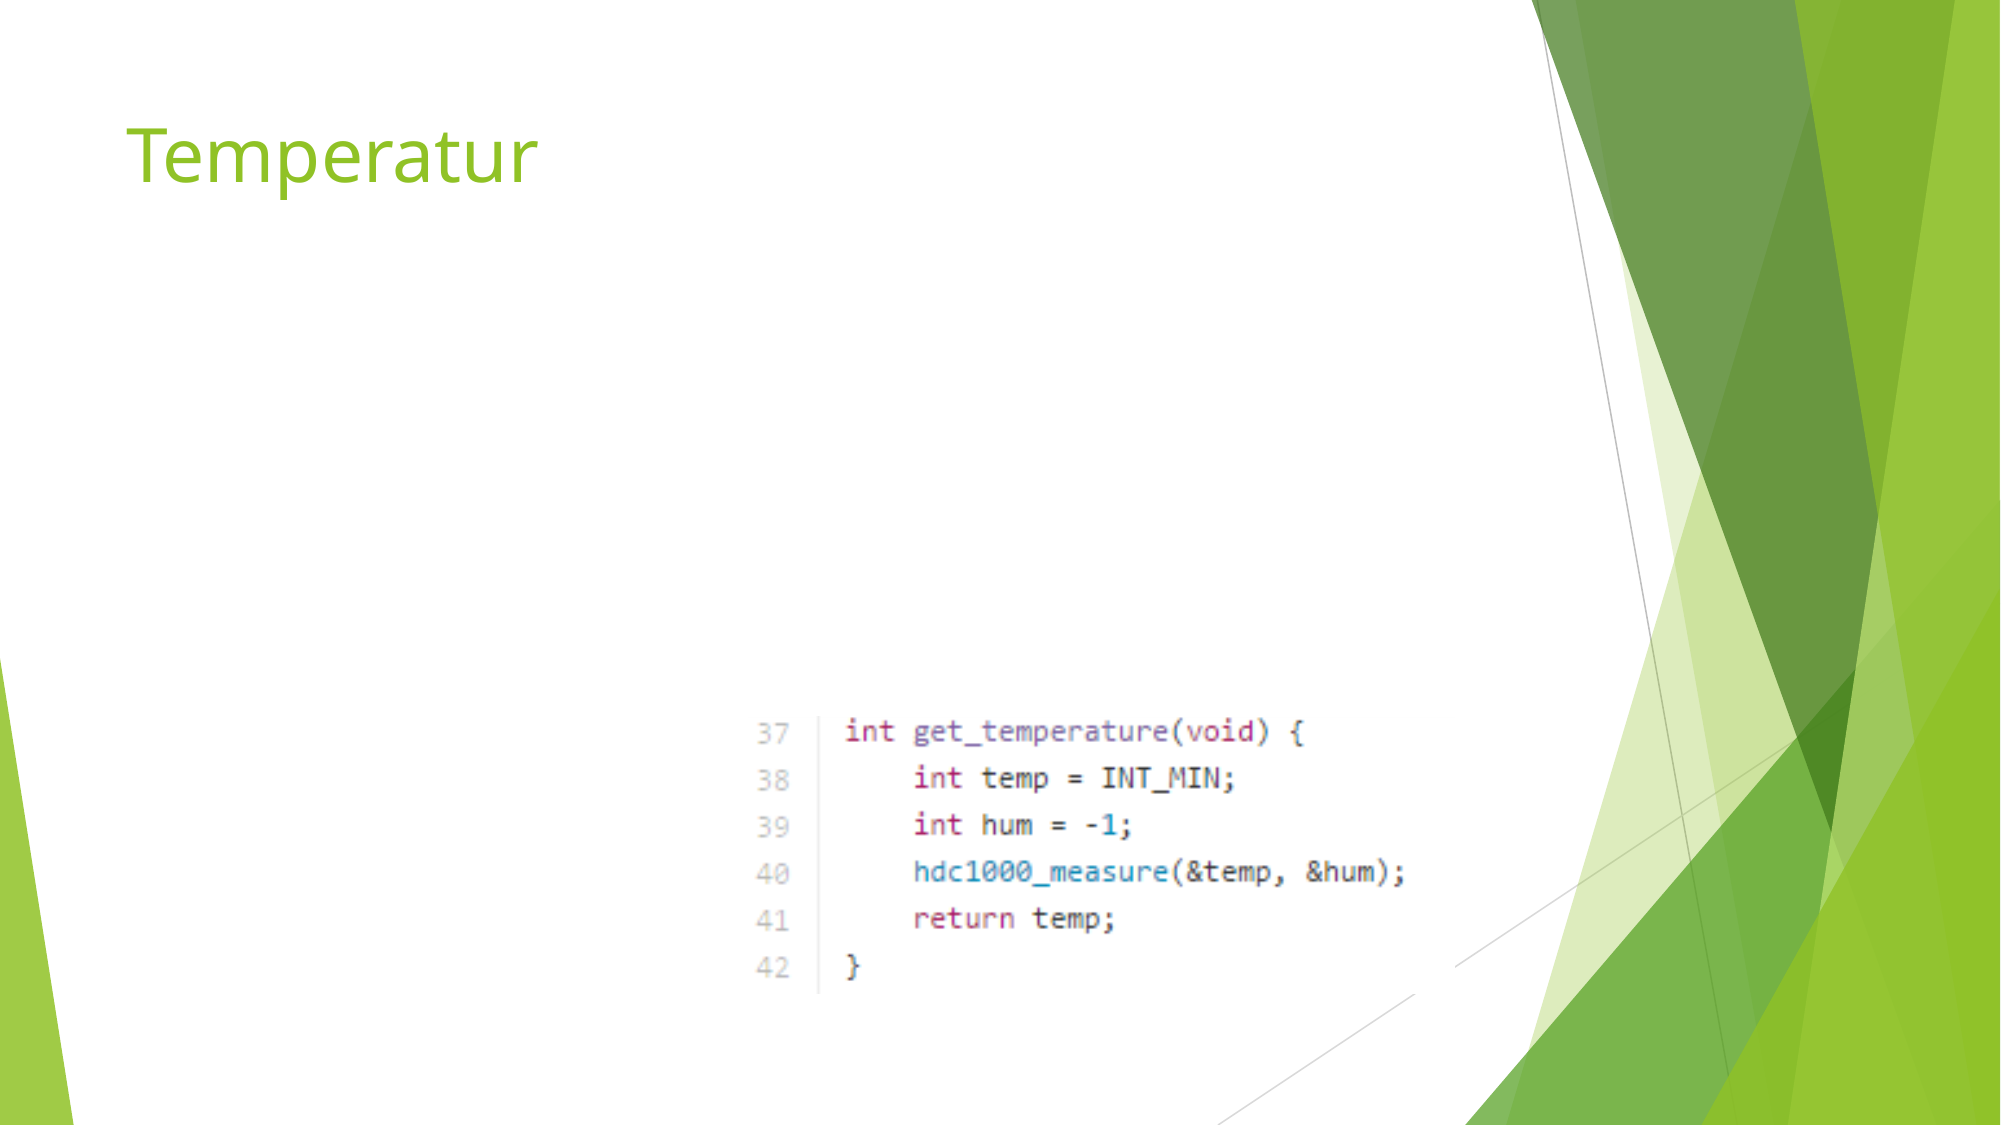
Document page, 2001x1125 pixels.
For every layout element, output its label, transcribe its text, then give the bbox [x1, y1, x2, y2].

title Temperatur [111, 99, 1522, 317]
picture [748, 716, 1455, 994]
